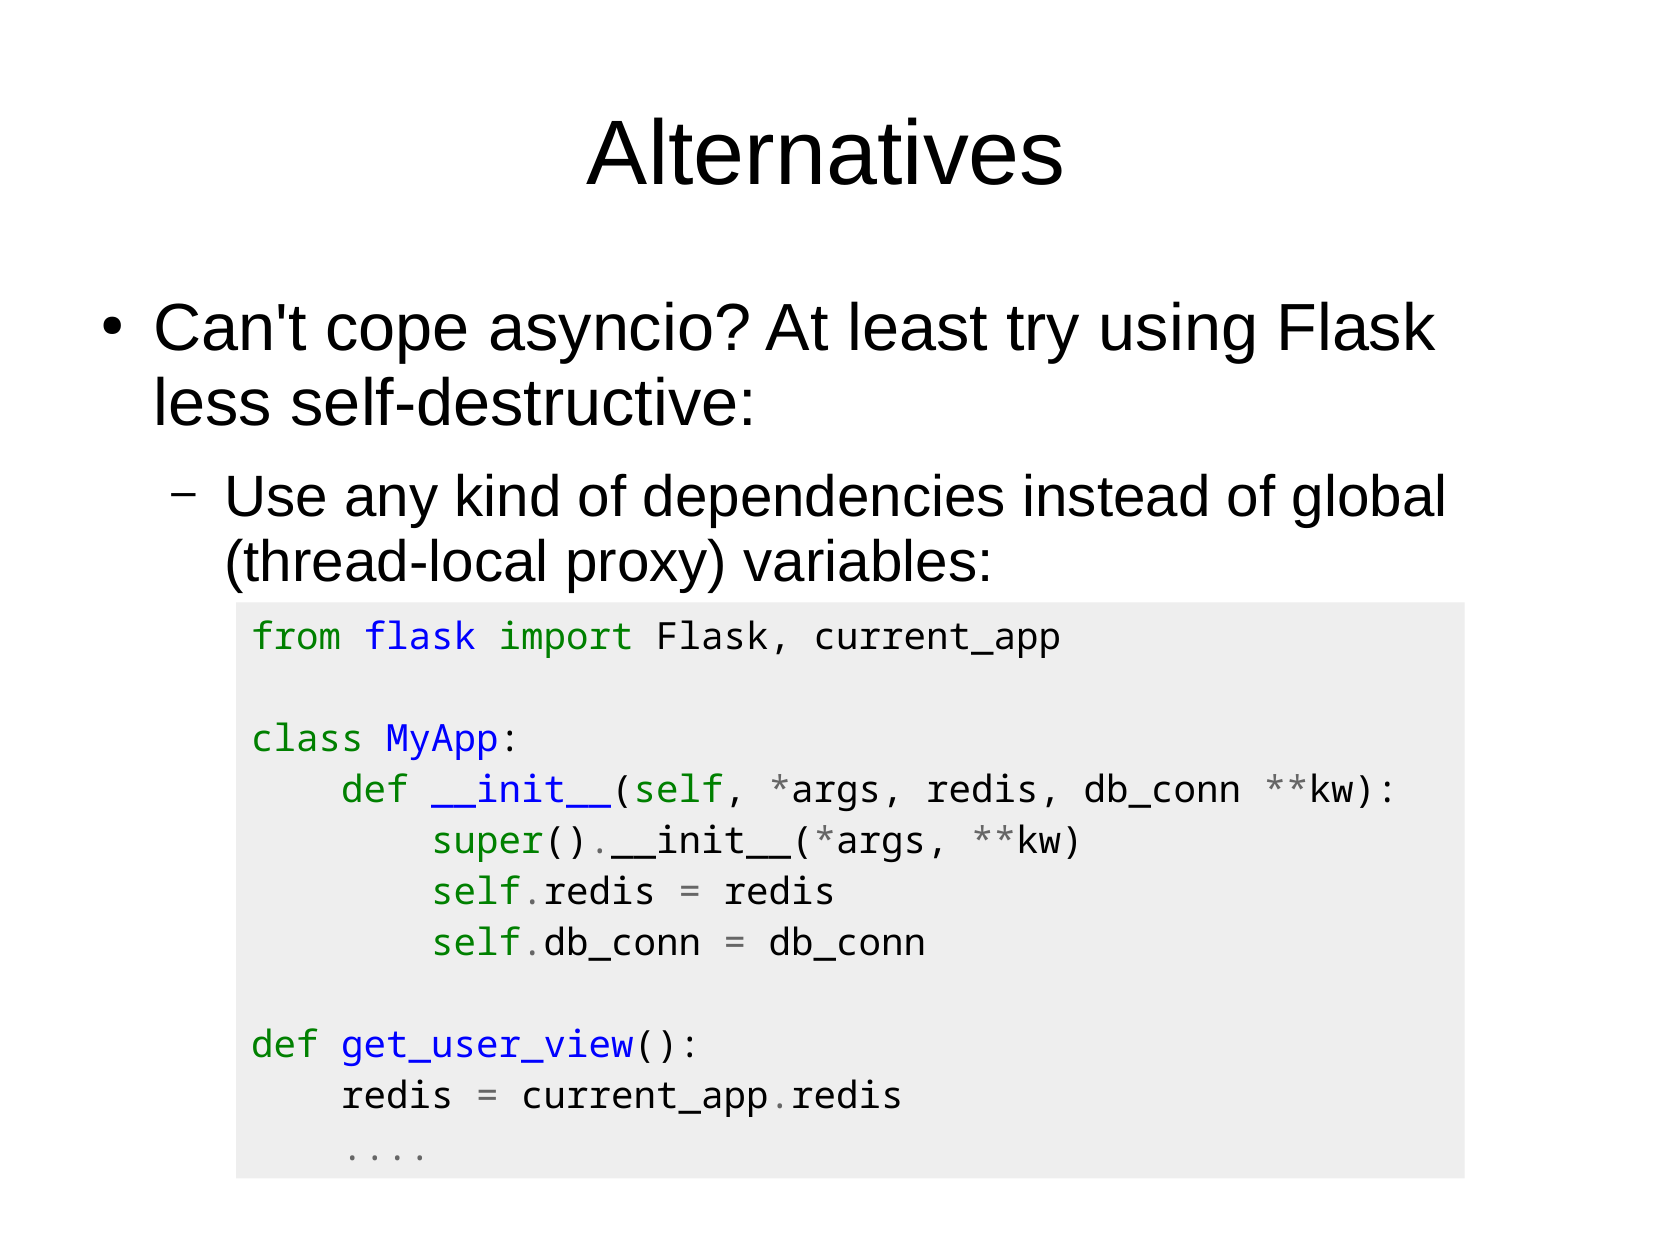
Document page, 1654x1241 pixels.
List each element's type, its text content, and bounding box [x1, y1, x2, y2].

title Alternatives [82, 49, 1571, 257]
list Can't cope asyncio? At least try using Flask less self-destructive: Use any kind of dependencies instead of global (thread-local proxy) variables: [82, 290, 1571, 1010]
text_box from flask import Flask, current_app class MyApp: def __init__(self, *args, redis, db_conn **kw): super().__init__(*args, **kw) self.redis = redis self.db_conn = db_conn def get_user_view(): redis = current_app.redis .... [236, 602, 1465, 1165]
